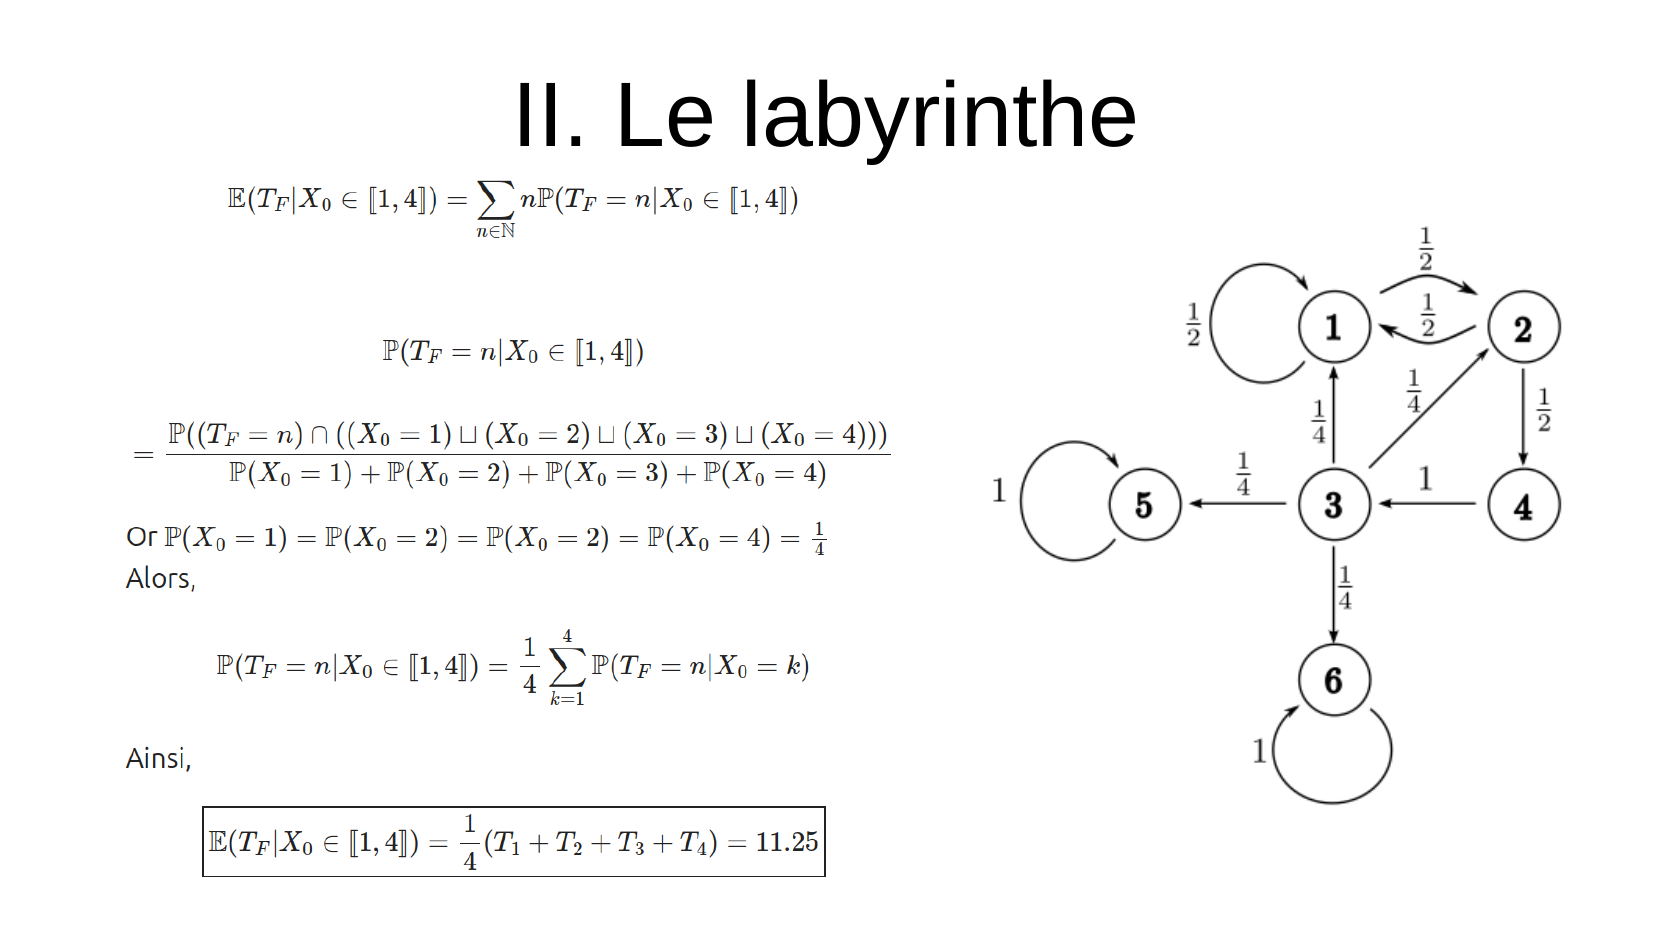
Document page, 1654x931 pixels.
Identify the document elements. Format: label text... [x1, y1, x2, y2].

picture [110, 169, 901, 901]
title II. Le labyrinthe [82, 37, 1571, 193]
picture [975, 225, 1566, 813]
